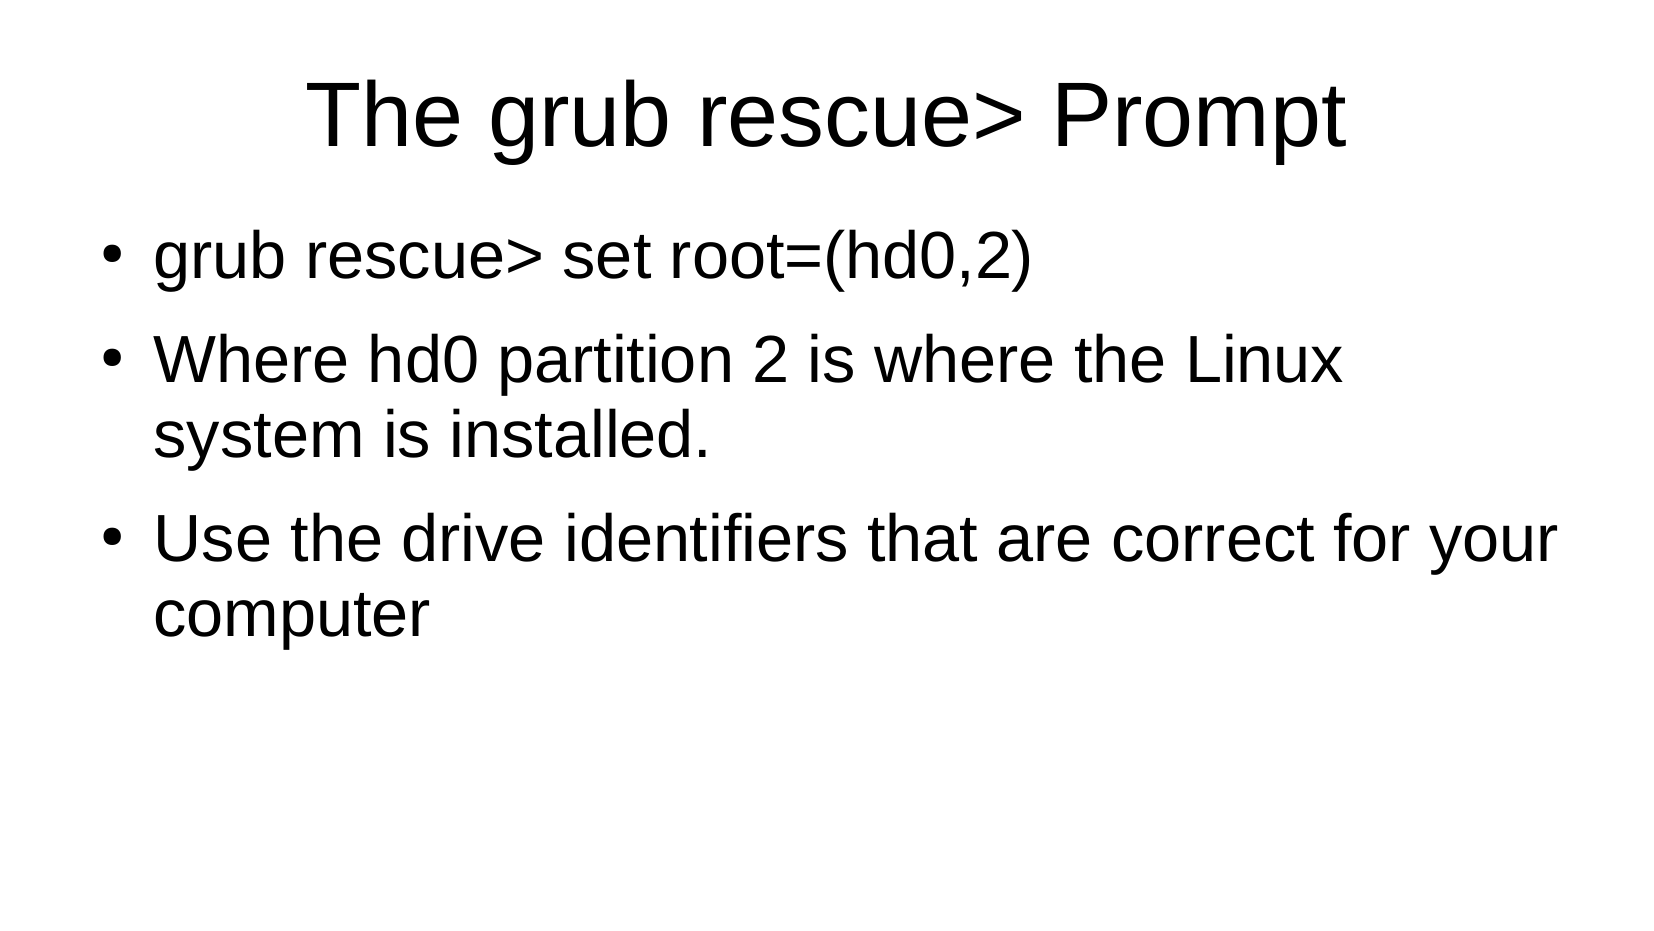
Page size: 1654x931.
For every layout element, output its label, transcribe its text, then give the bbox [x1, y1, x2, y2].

list grub rescue> set root=(hd0,2) Where hd0 partition 2 is where the Linux system is installed. Use the drive identifiers that are correct for your computer [82, 217, 1571, 758]
title The grub rescue> Prompt [82, 37, 1571, 193]
